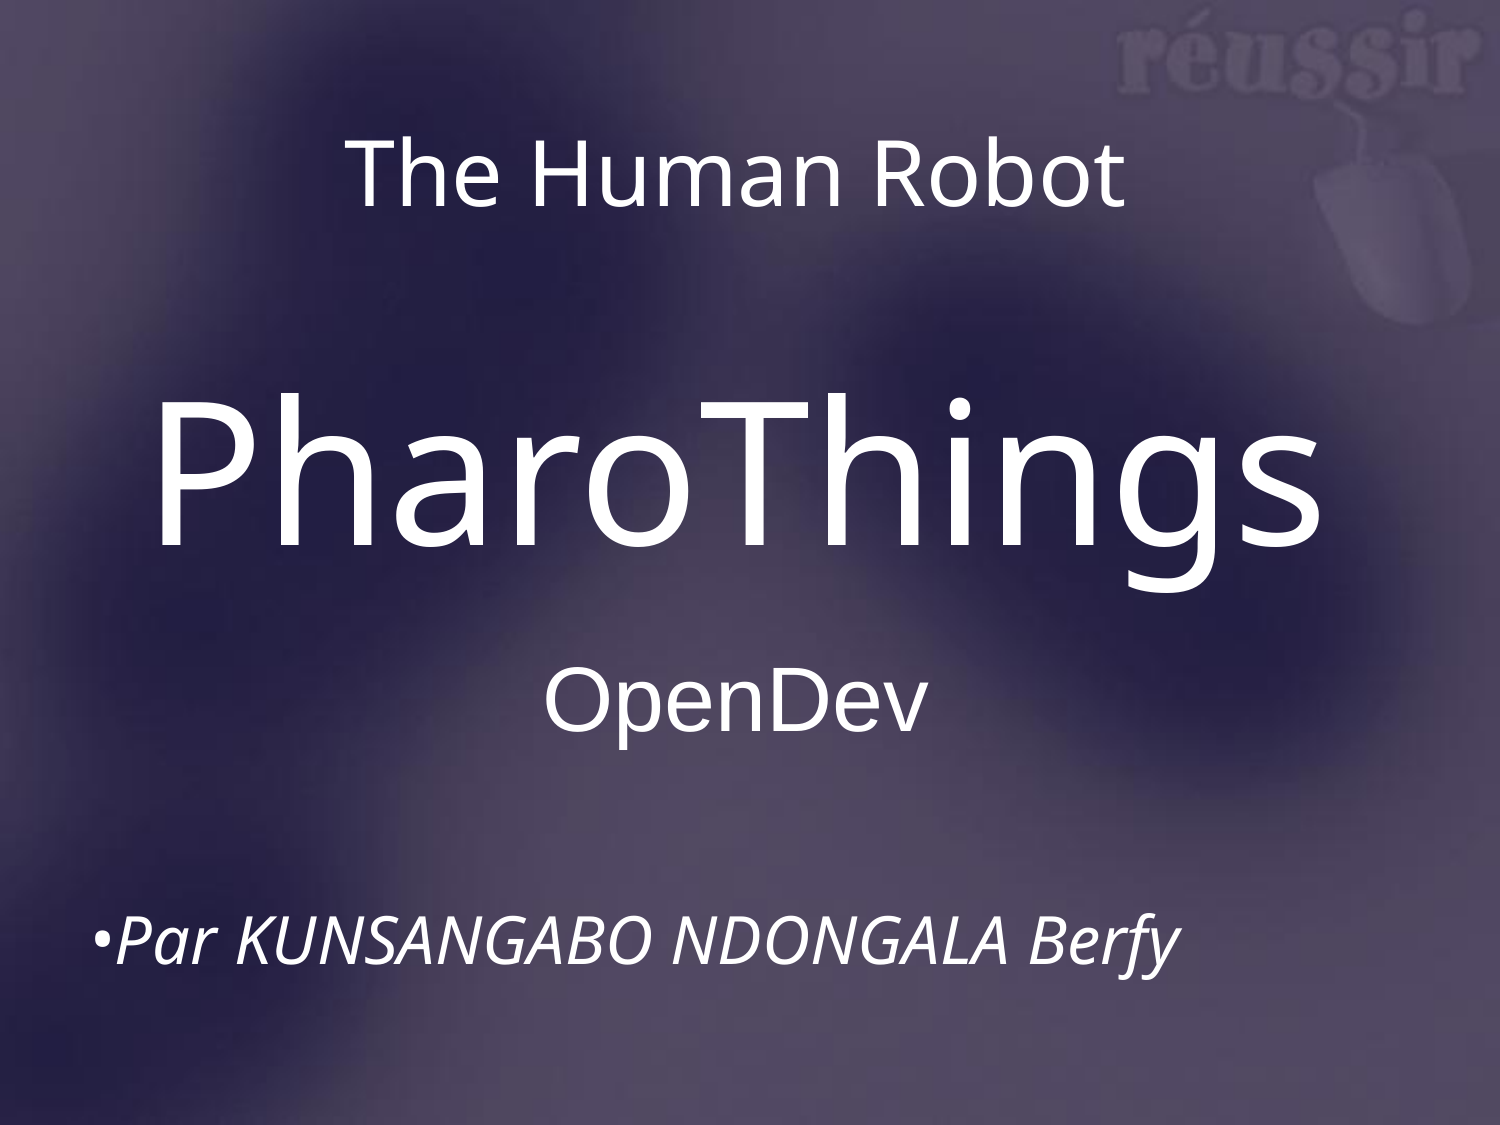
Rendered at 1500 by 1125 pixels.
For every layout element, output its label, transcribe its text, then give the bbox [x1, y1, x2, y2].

picture [0, 0, 1500, 1125]
title The Human Robot PharoThings OpenDev [70, 46, 1402, 764]
list Par KUNSANGABO NDONGALA Berfy [75, 890, 1425, 1005]
